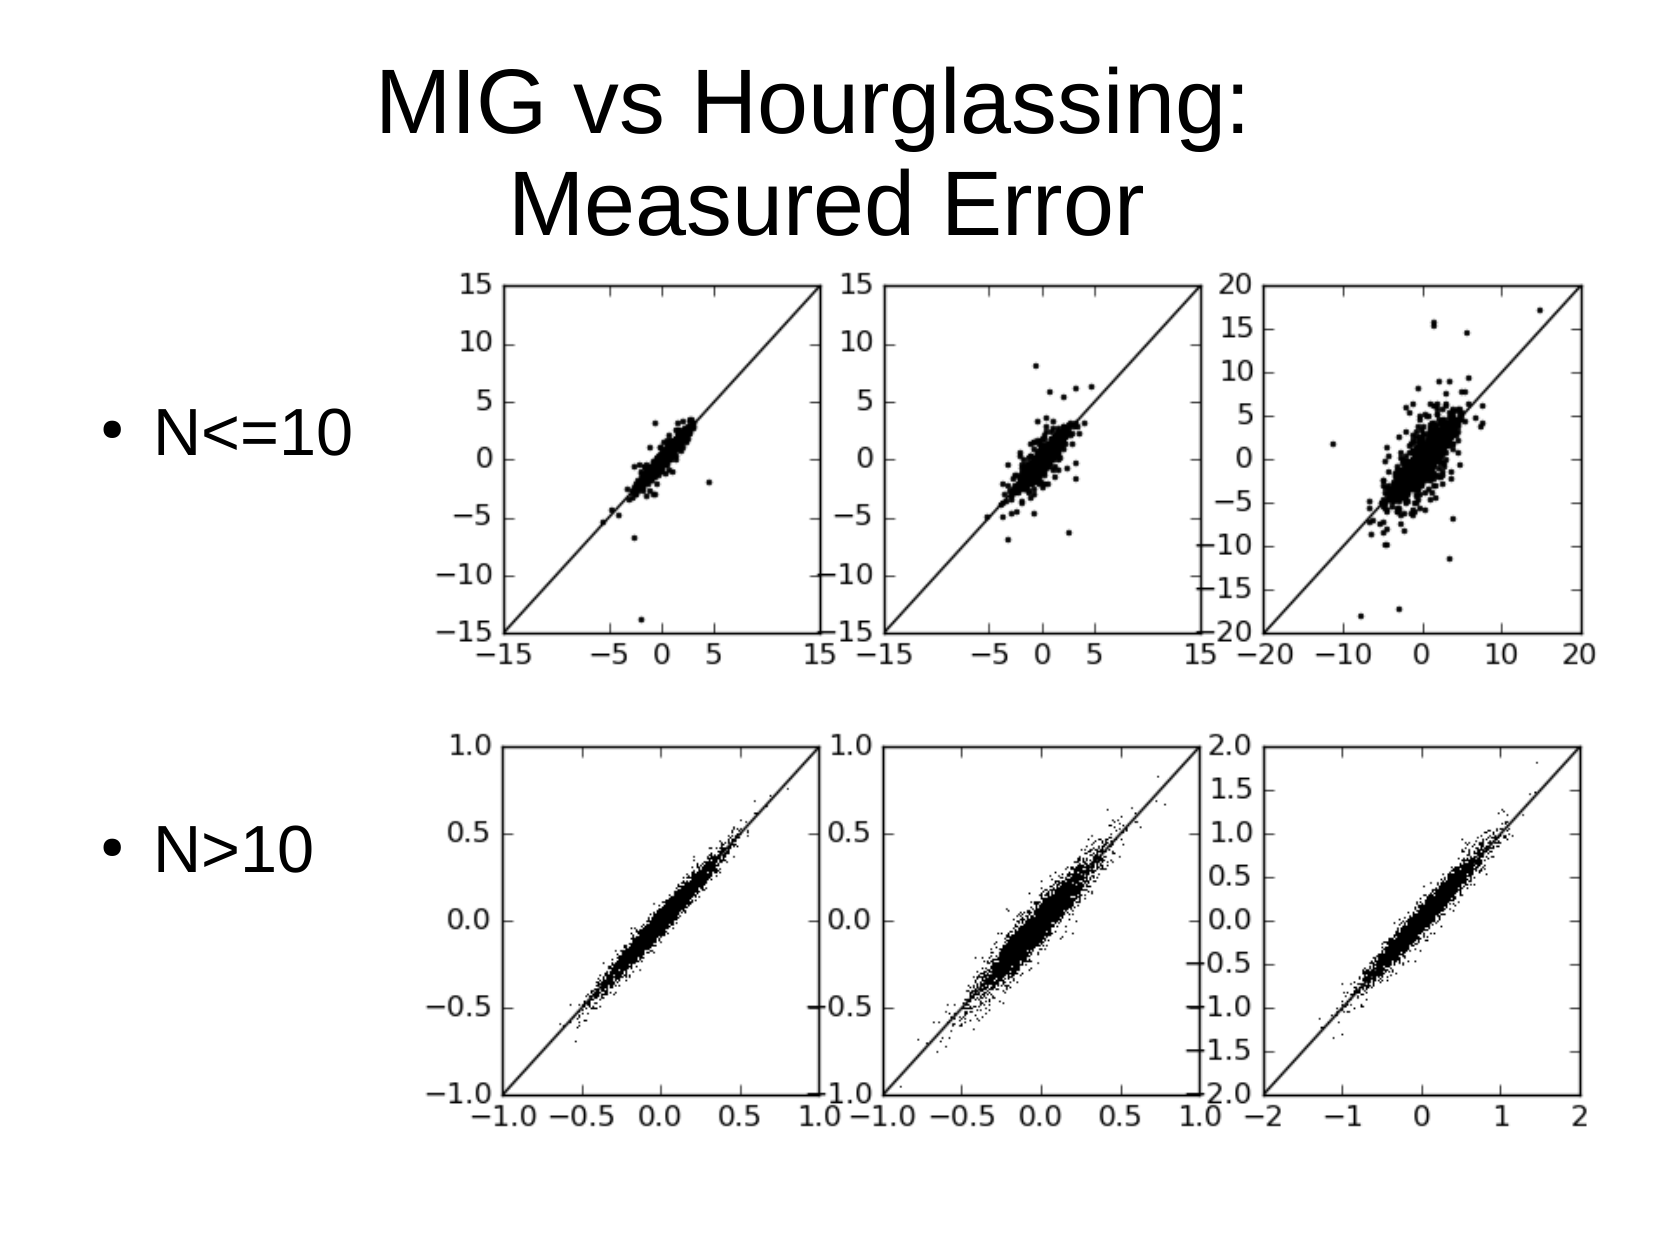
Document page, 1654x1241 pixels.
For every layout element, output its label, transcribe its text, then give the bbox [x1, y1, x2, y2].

picture [415, 256, 1616, 687]
picture [405, 717, 1606, 1149]
title MIG vs Hourglassing: Measured Error [82, 49, 1571, 257]
list N<=10 N>10 [82, 290, 1571, 1010]
